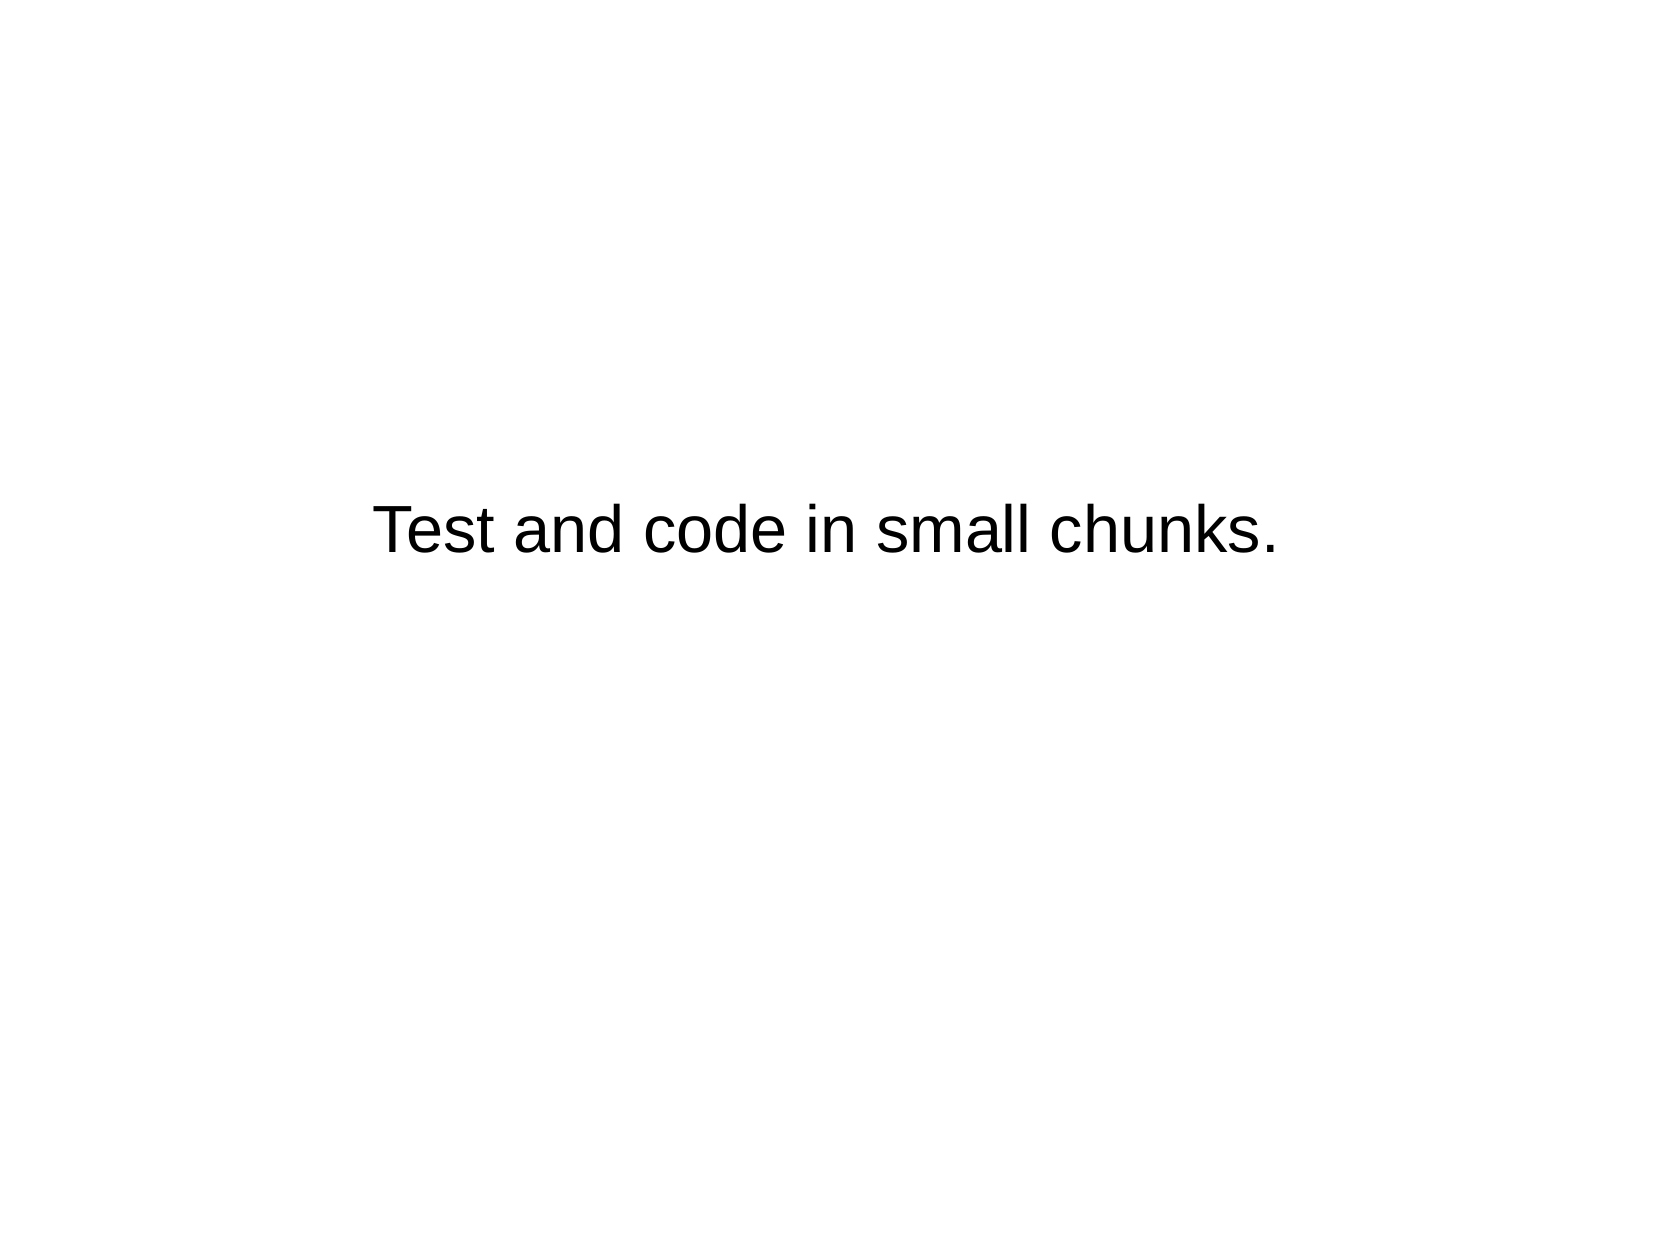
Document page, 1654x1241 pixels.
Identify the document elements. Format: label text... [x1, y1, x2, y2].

subtitle Test and code in small chunks. [82, 49, 1571, 1010]
